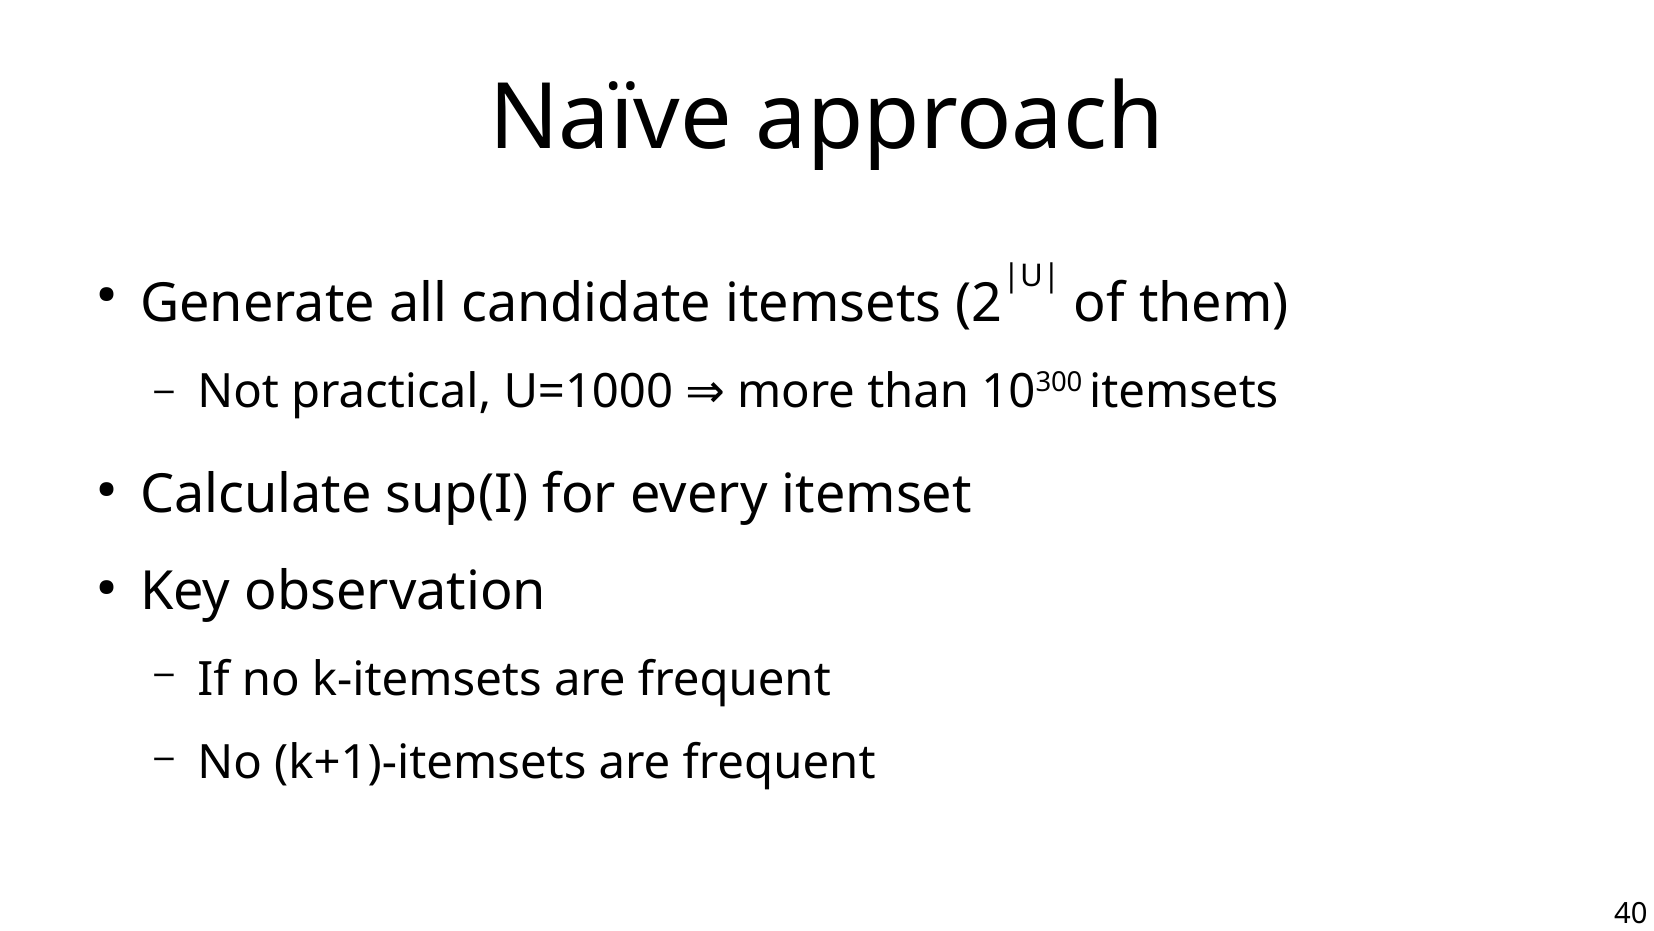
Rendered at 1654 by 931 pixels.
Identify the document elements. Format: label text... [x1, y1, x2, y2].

list Generate all candidate itemsets (2|U| of them) Not practical, U=1000 ⇒ more than 10300 itemsets Calculate sup(I) for every itemset Key observation If no k-itemsets are frequent No (k+1)-itemsets are frequent [82, 253, 1571, 793]
title Naïve approach [82, 1, 1571, 226]
